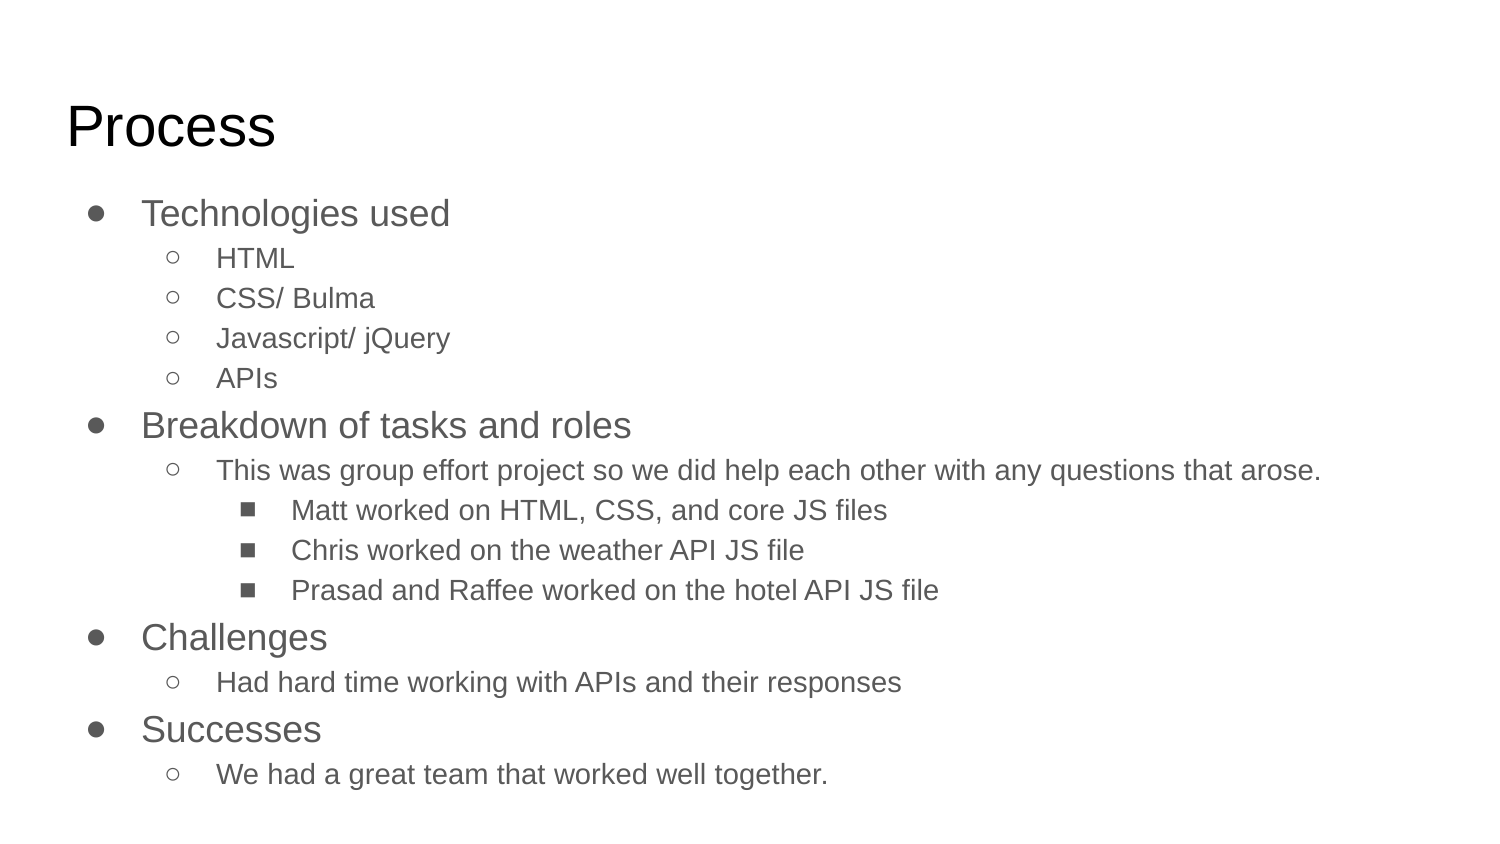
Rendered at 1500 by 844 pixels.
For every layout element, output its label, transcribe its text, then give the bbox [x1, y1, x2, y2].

title Process [51, 72, 1449, 166]
list Technologies used HTML CSS/ Bulma Javascript/ jQuery APIs Breakdown of tasks and roles This was group effort project so we did help each other with any questions that arose. Matt worked on HTML, CSS, and core JS files Chris worked on the weather API JS file Prasad and Raffee worked on the hotel API JS file Challenges Had hard time working with APIs and their responses Successes We had a great team that worked well together. [51, 166, 1449, 789]
